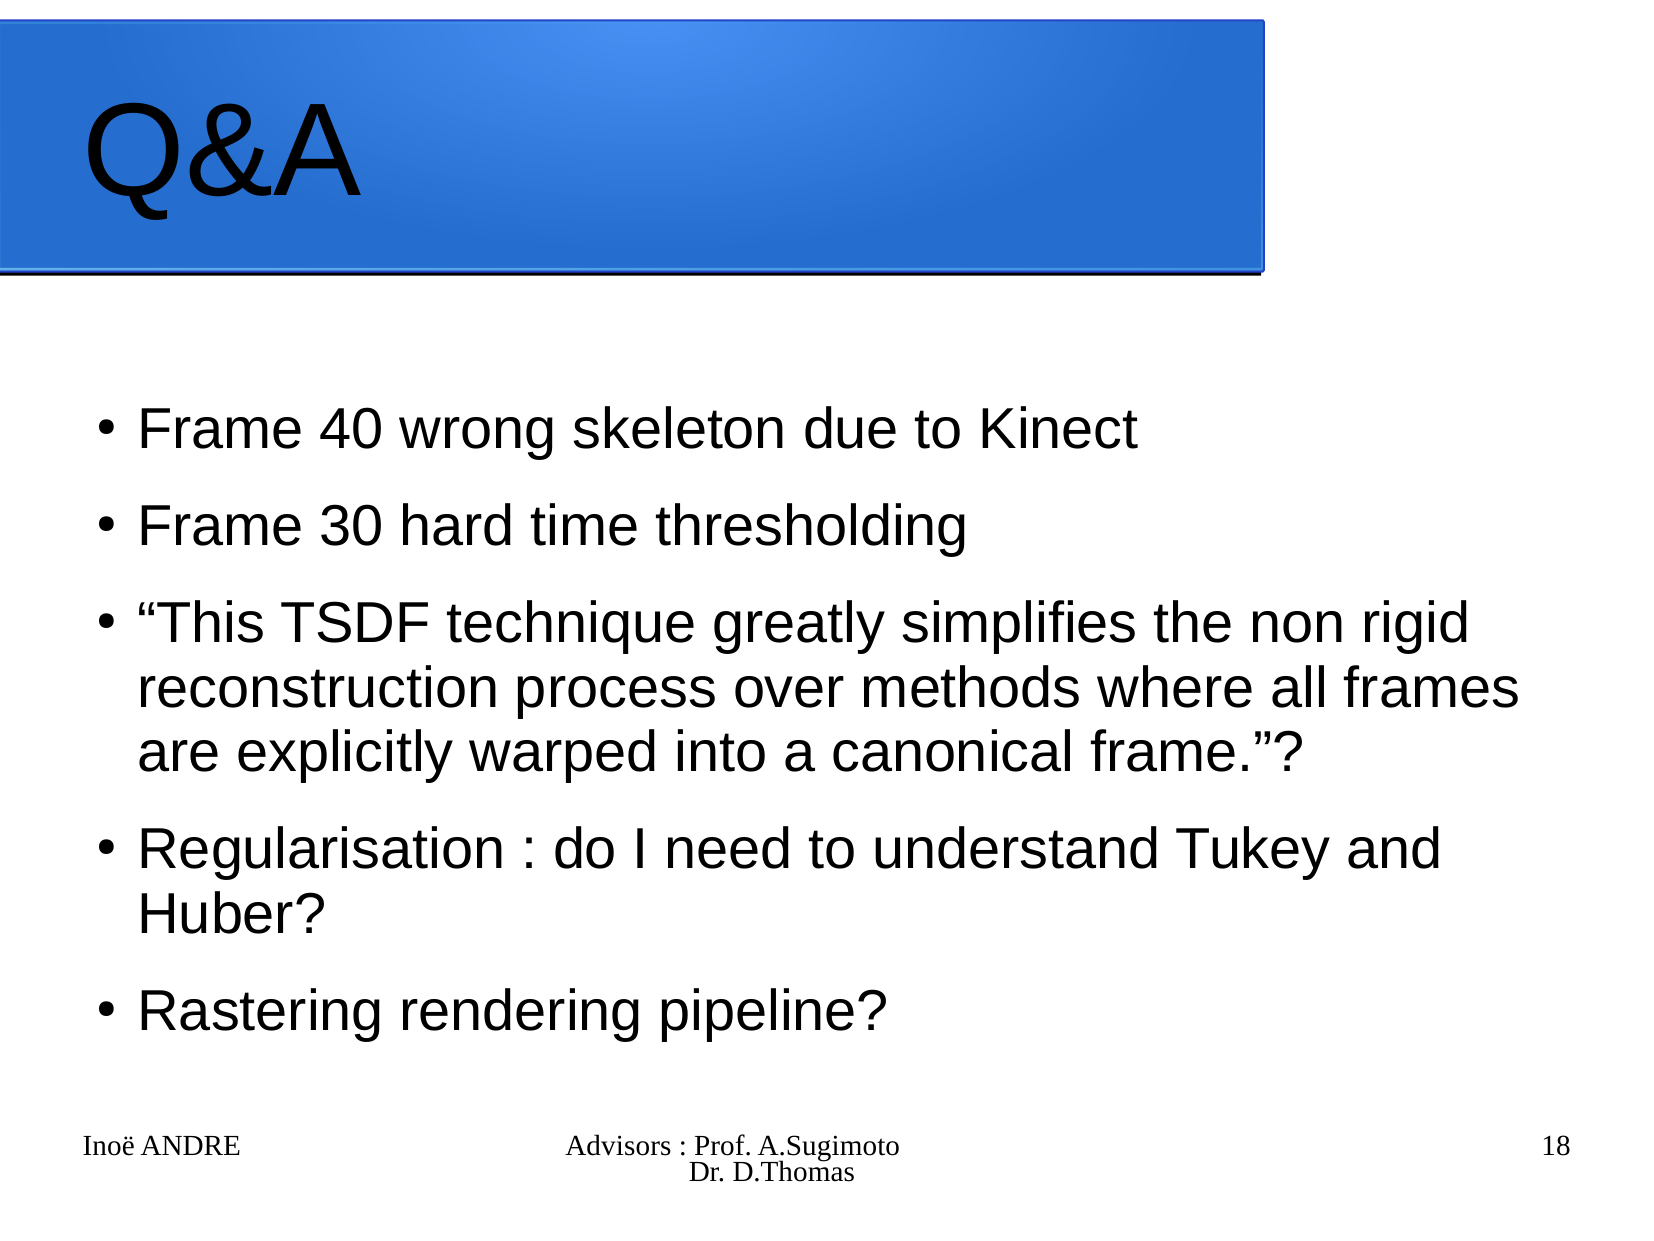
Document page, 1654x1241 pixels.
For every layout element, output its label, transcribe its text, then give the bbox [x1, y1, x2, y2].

list Frame 40 wrong skeleton due to Kinect Frame 30 hard time thresholding “This TSDF technique greatly simplifies the non rigid reconstruction process over methods where all frames are explicitly warped into a canonical frame.”? Regularisation : do I need to understand Tukey and Huber? Rastering rendering pipeline? [82, 299, 1561, 1051]
title Q&A [82, 47, 1235, 252]
